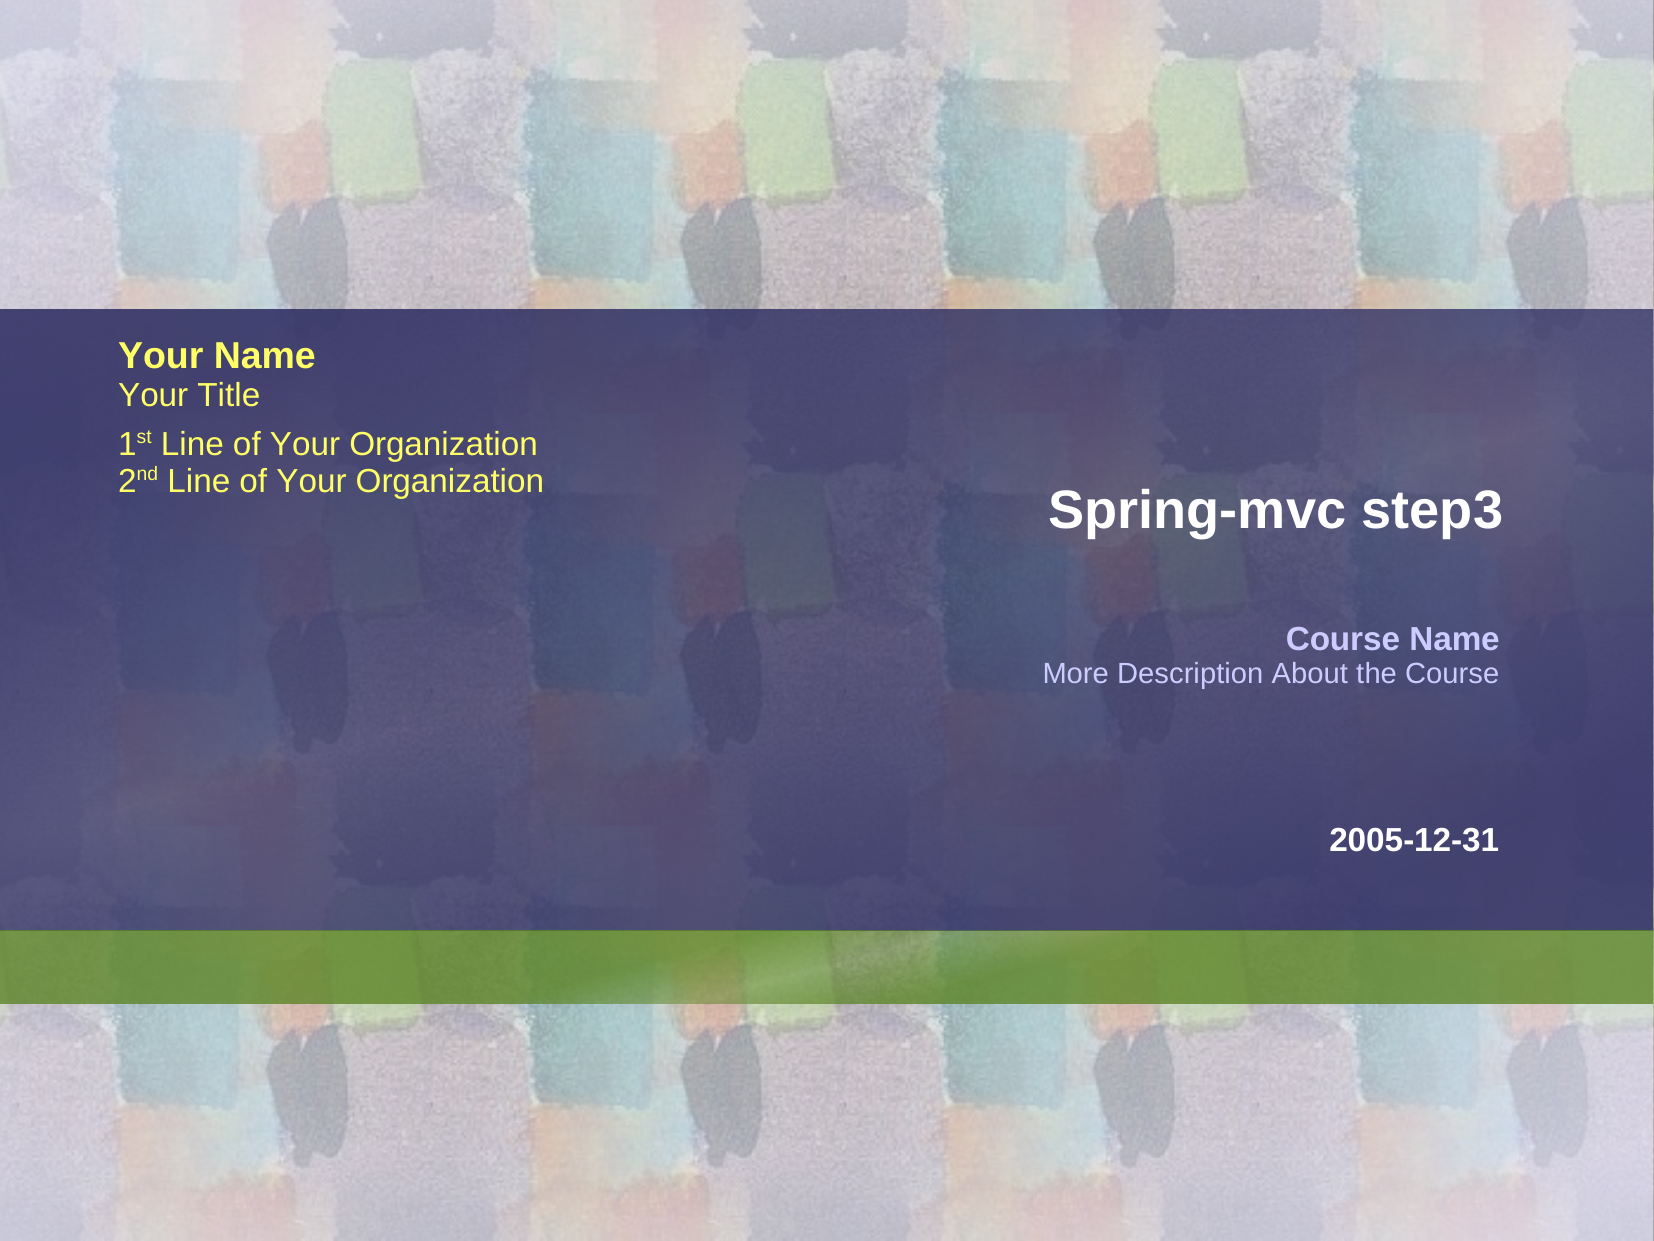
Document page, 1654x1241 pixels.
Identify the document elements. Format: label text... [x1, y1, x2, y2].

title Spring-mvc step3 [708, 442, 1504, 577]
